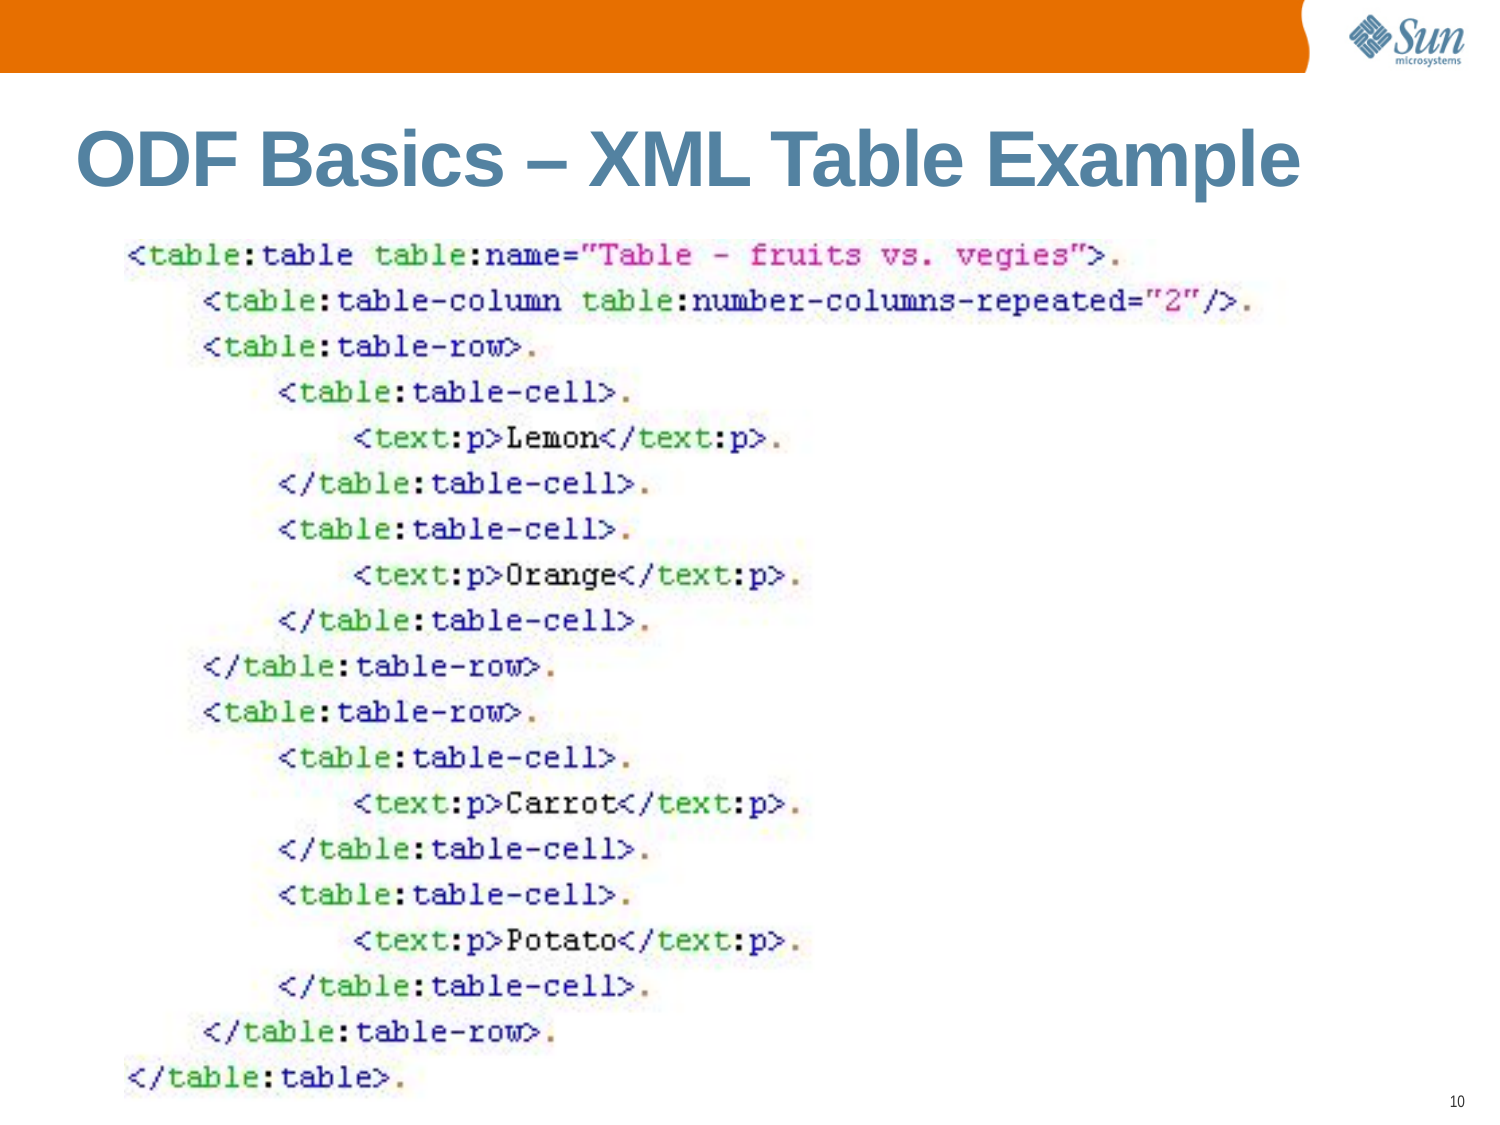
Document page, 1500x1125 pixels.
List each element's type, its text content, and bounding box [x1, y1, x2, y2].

title ODF Basics – XML Table Example [75, 123, 1437, 227]
picture [0, 0, 1500, 73]
picture [124, 239, 1307, 1107]
